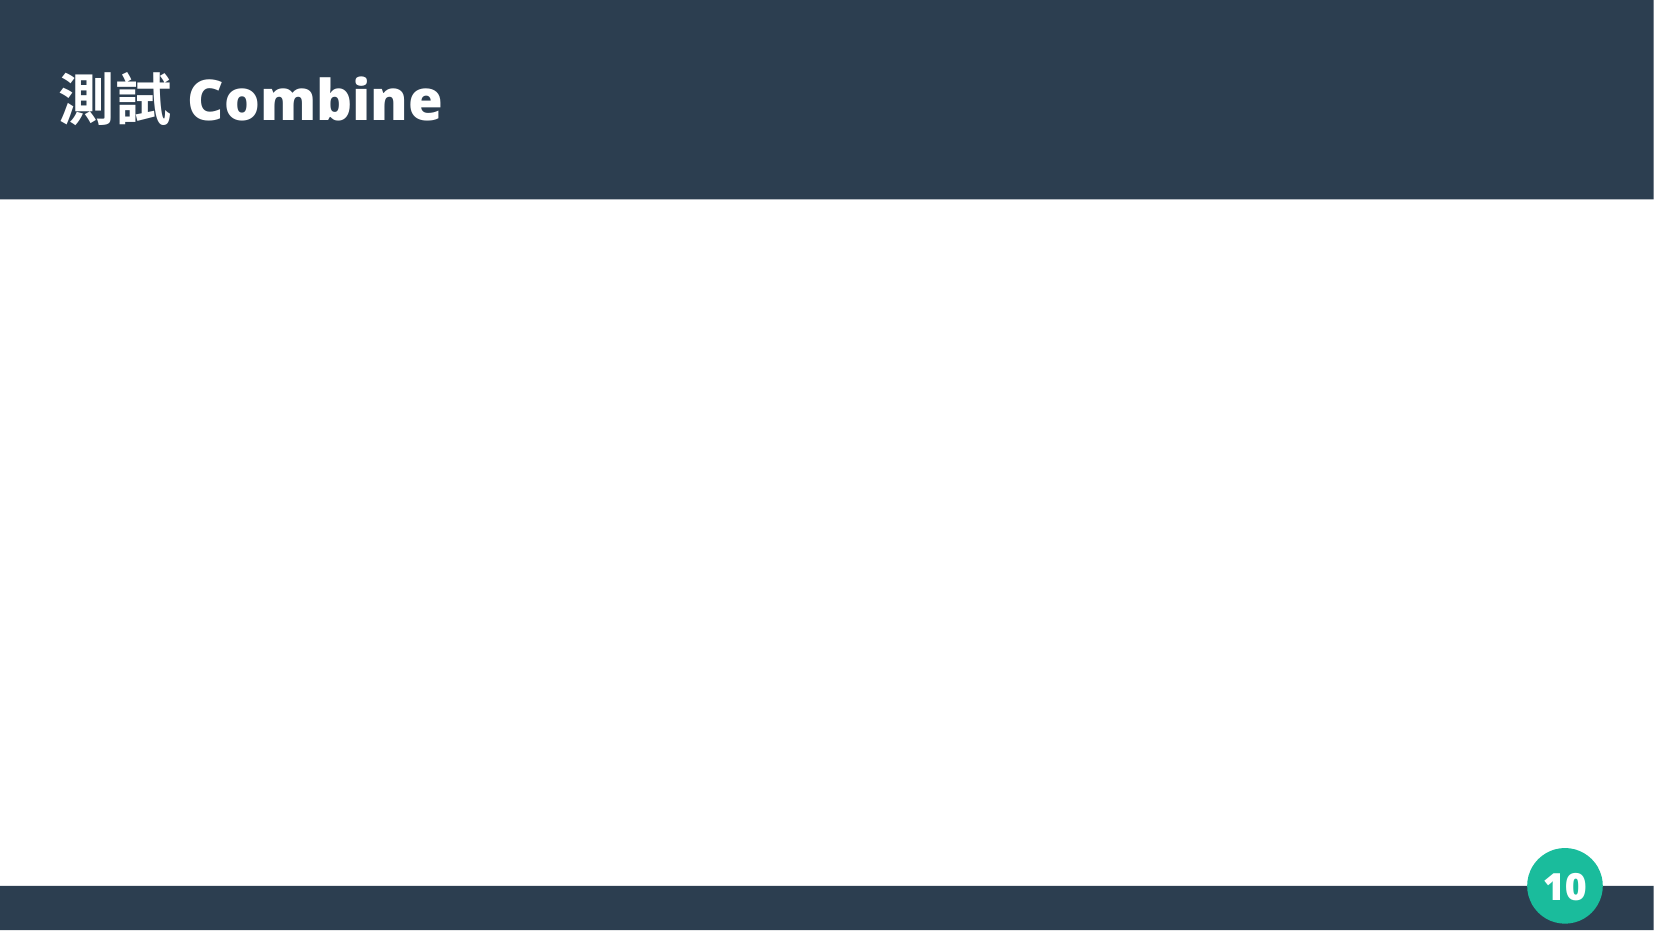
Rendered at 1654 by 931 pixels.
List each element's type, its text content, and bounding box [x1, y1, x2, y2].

title 測試Combine [59, 37, 1595, 155]
